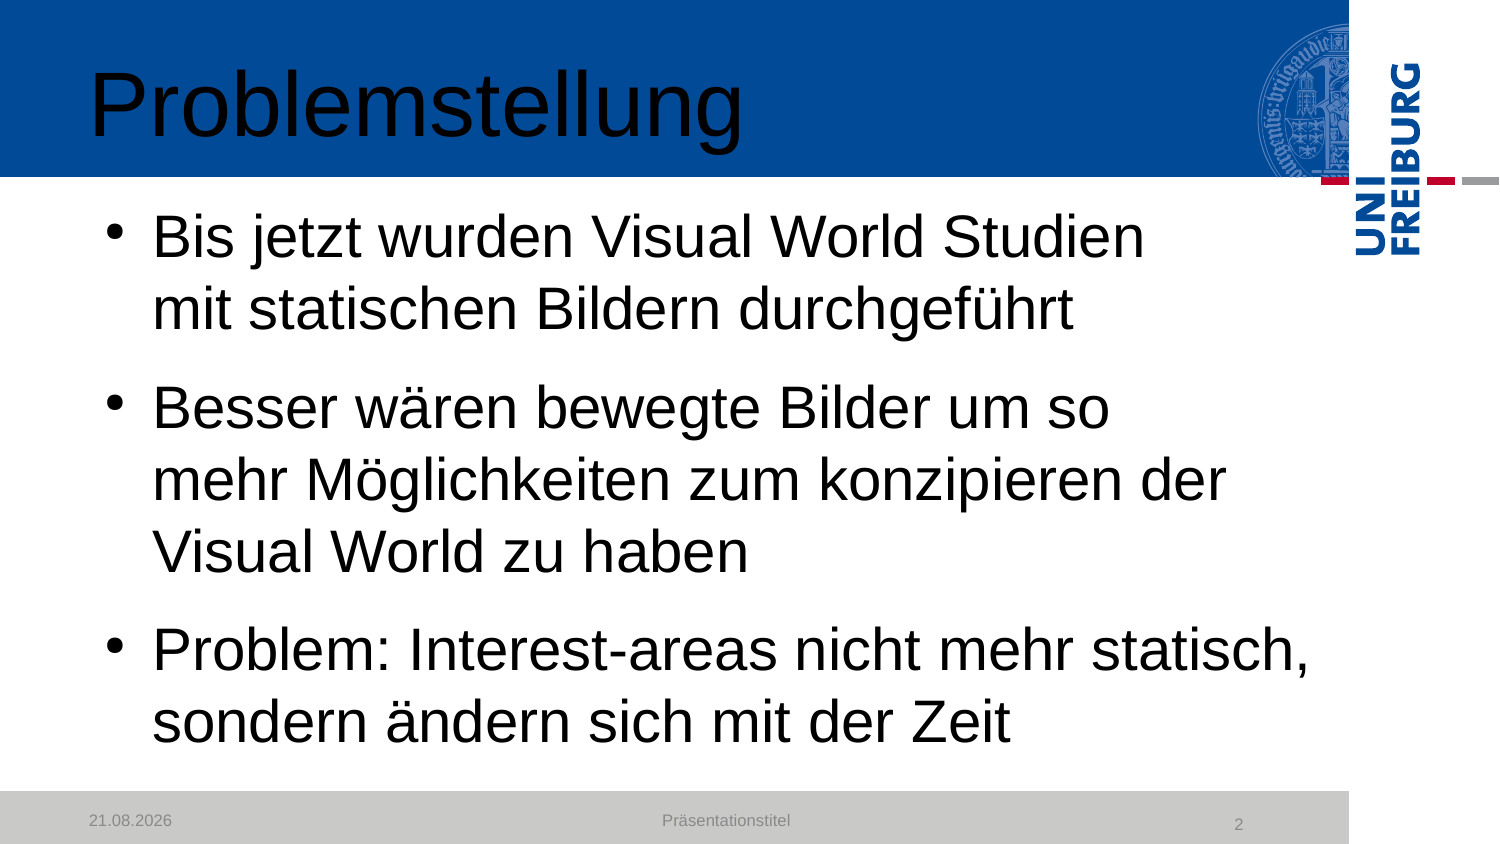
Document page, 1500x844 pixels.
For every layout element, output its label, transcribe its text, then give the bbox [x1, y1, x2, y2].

text_box <Foliennummer> [1234, 805, 1304, 835]
text_box Präsentationstitel [242, 805, 1211, 835]
title Problemstellung [88, 37, 1235, 127]
text_box 01.12.2017 [88, 805, 219, 835]
list Bis jetzt wurden Visual World Studien mit statischen Bildern durchgeführt Besser wären bewegte Bilder um so mehr Möglichkeiten zum konzipieren der Visual World zu haben Problem: Interest-areas nicht mehr statisch, sondern ändern sich mit der Zeit [88, 197, 1317, 767]
